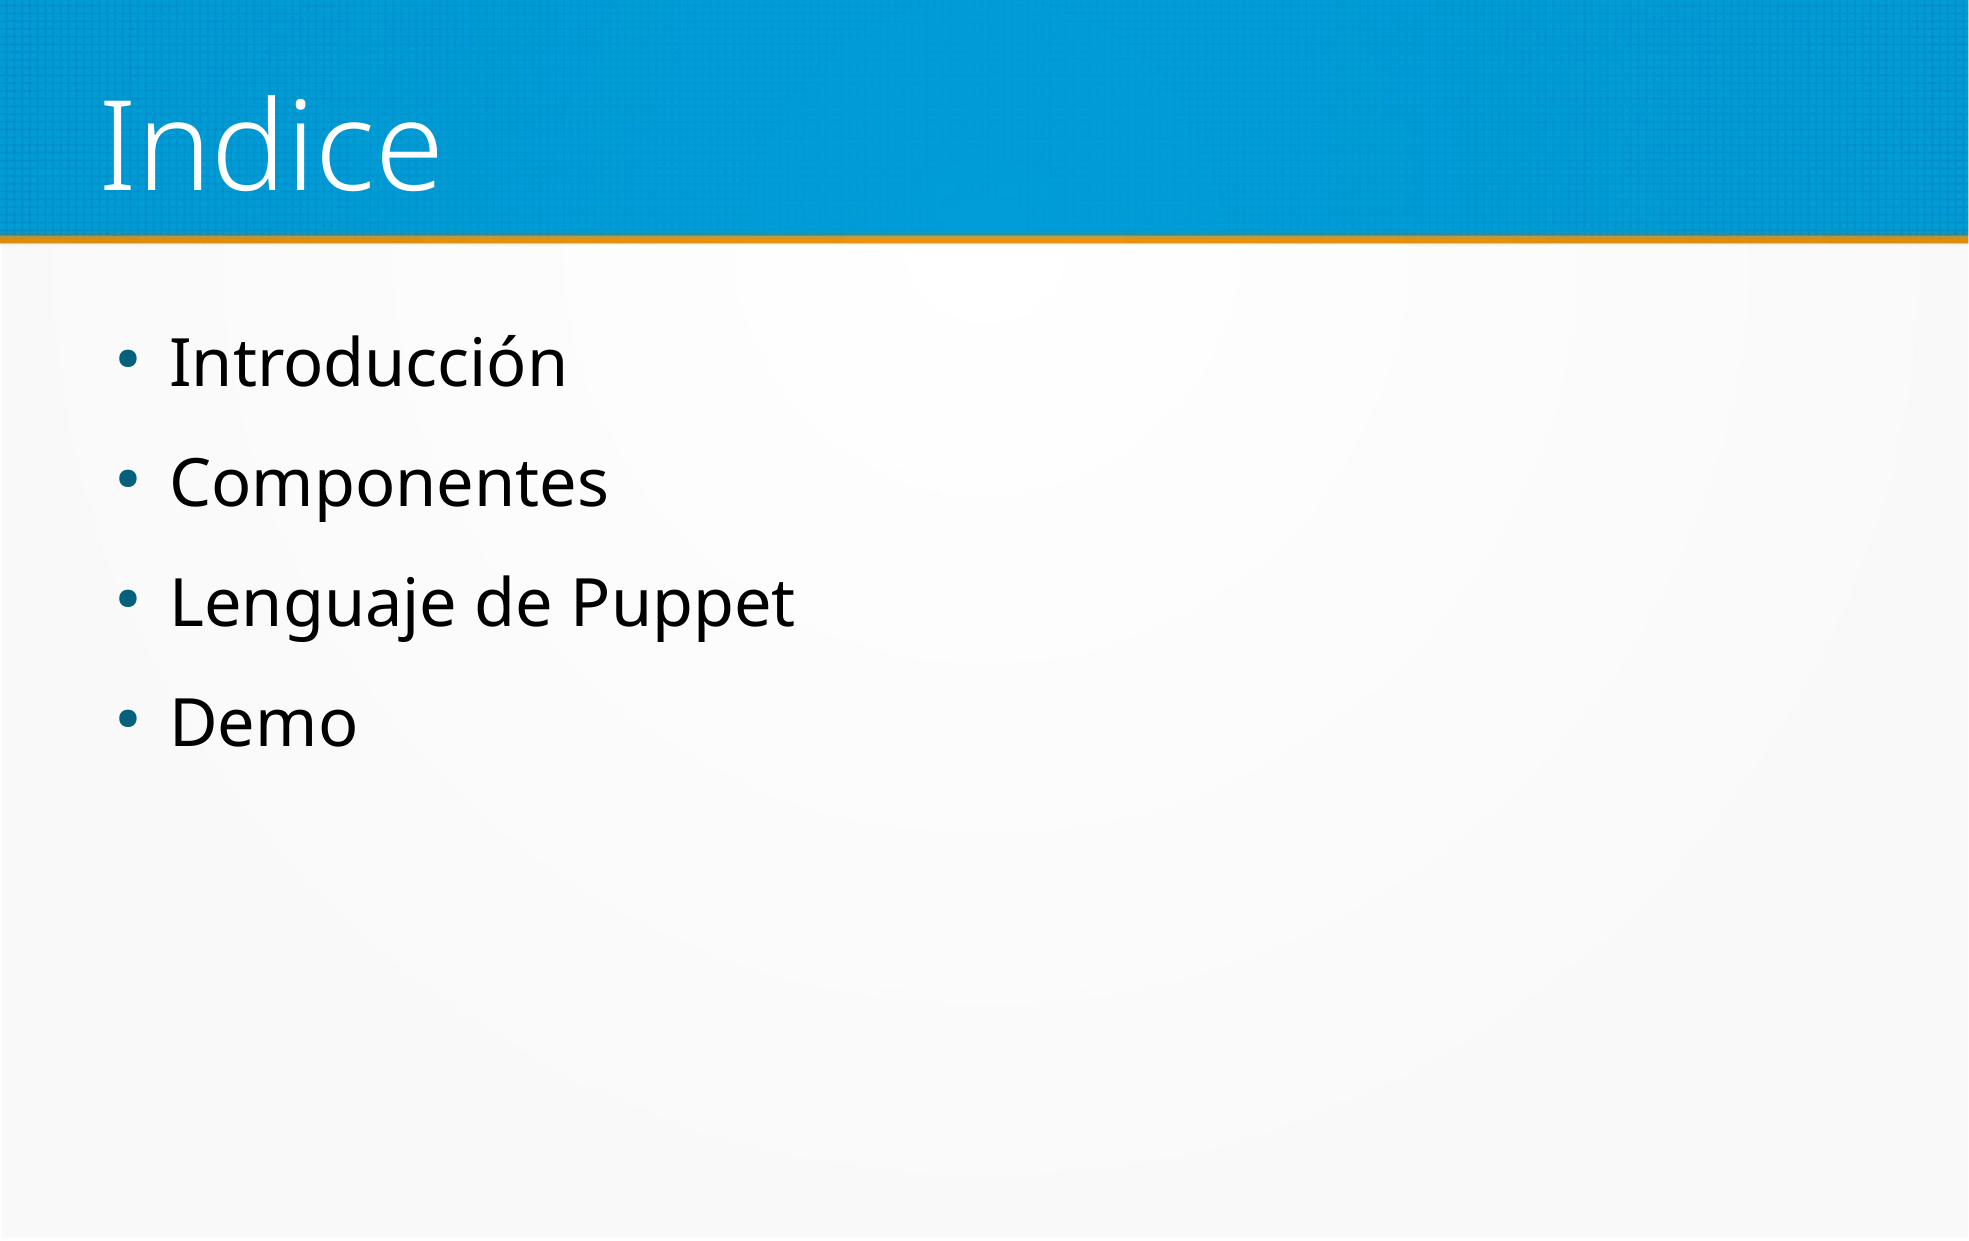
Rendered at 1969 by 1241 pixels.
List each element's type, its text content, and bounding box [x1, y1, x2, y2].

picture [0, 233, 1969, 1241]
list Introducción Componentes Lenguaje de Puppet Demo [98, 315, 1861, 1081]
title Indice [98, 19, 1870, 227]
